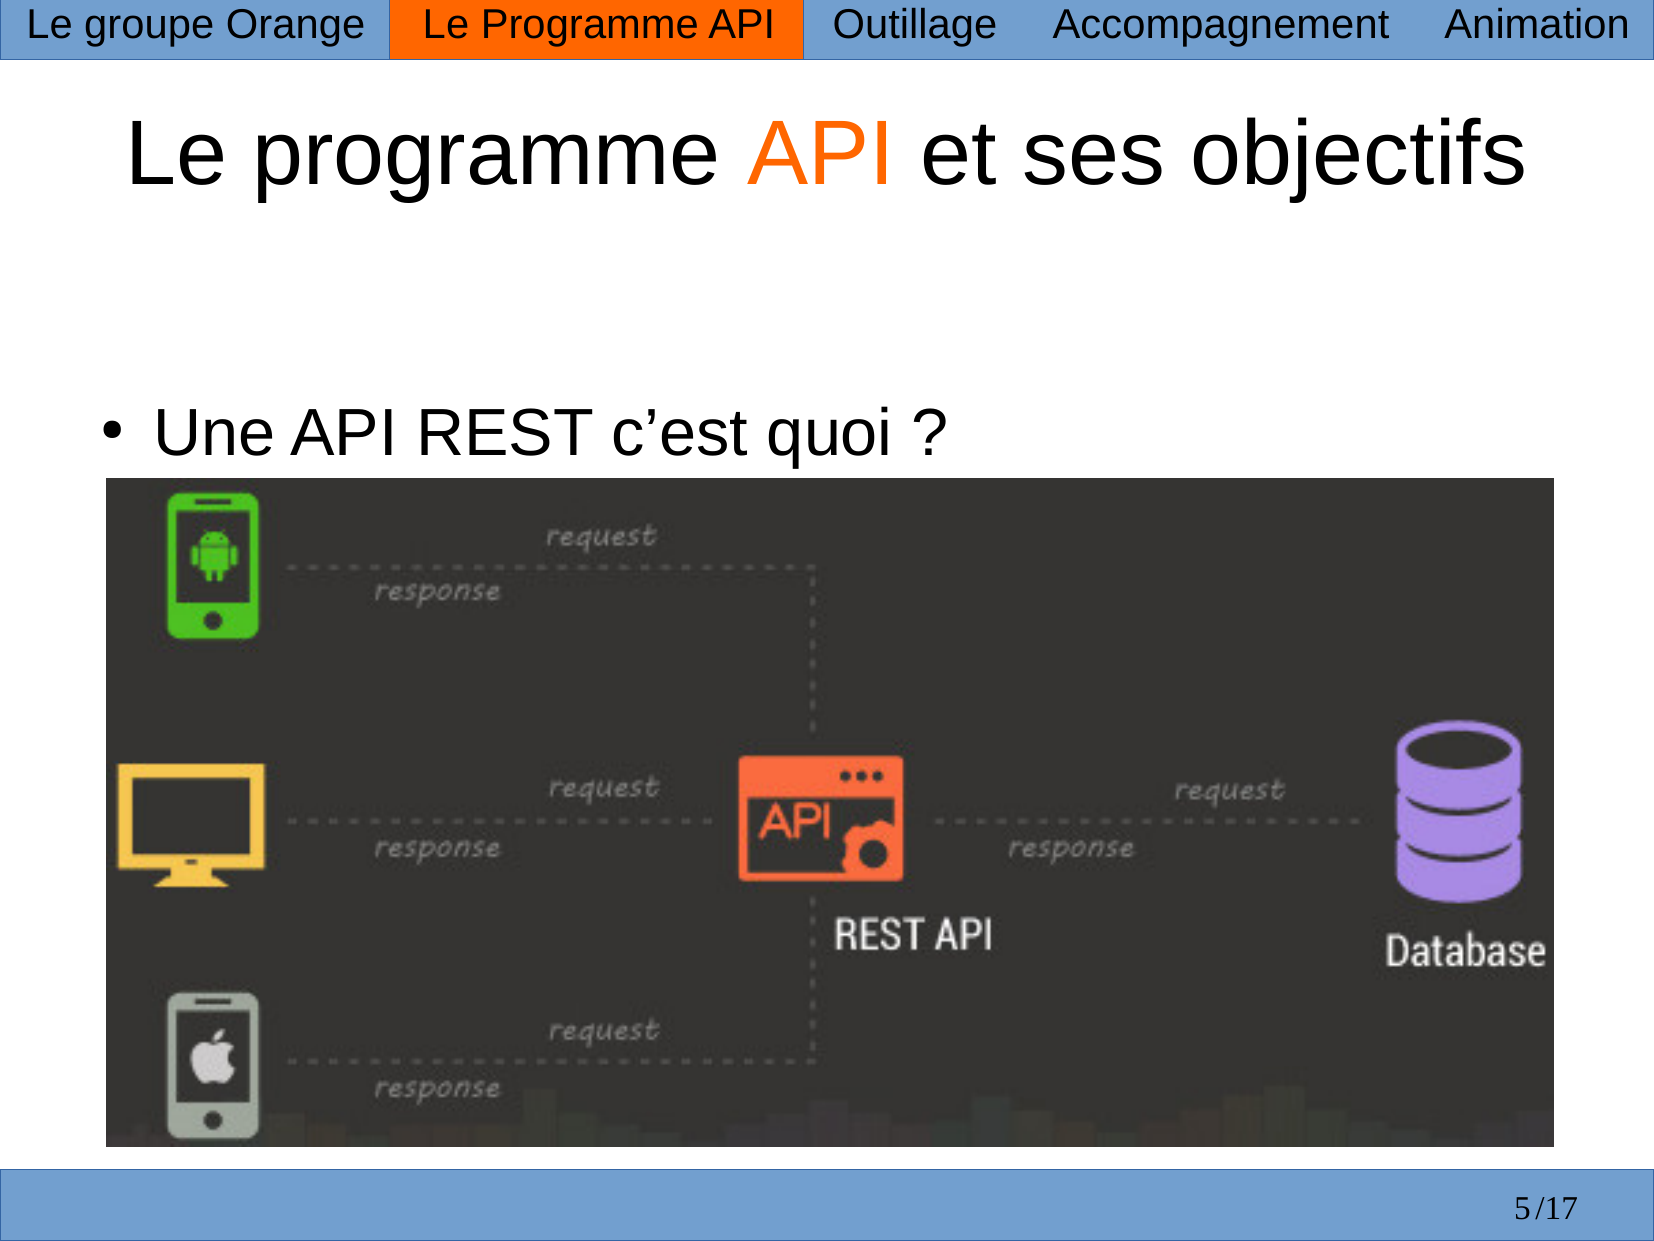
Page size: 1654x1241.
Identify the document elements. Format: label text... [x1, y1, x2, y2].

picture [106, 478, 1554, 1148]
text_box Le groupe Orange Le Programme API Outillage Accompagnement Animation [0, 0, 1654, 60]
title Le programme API et ses objectifs [82, 60, 1571, 257]
list Une API REST c’est quoi ? [82, 290, 1571, 1010]
